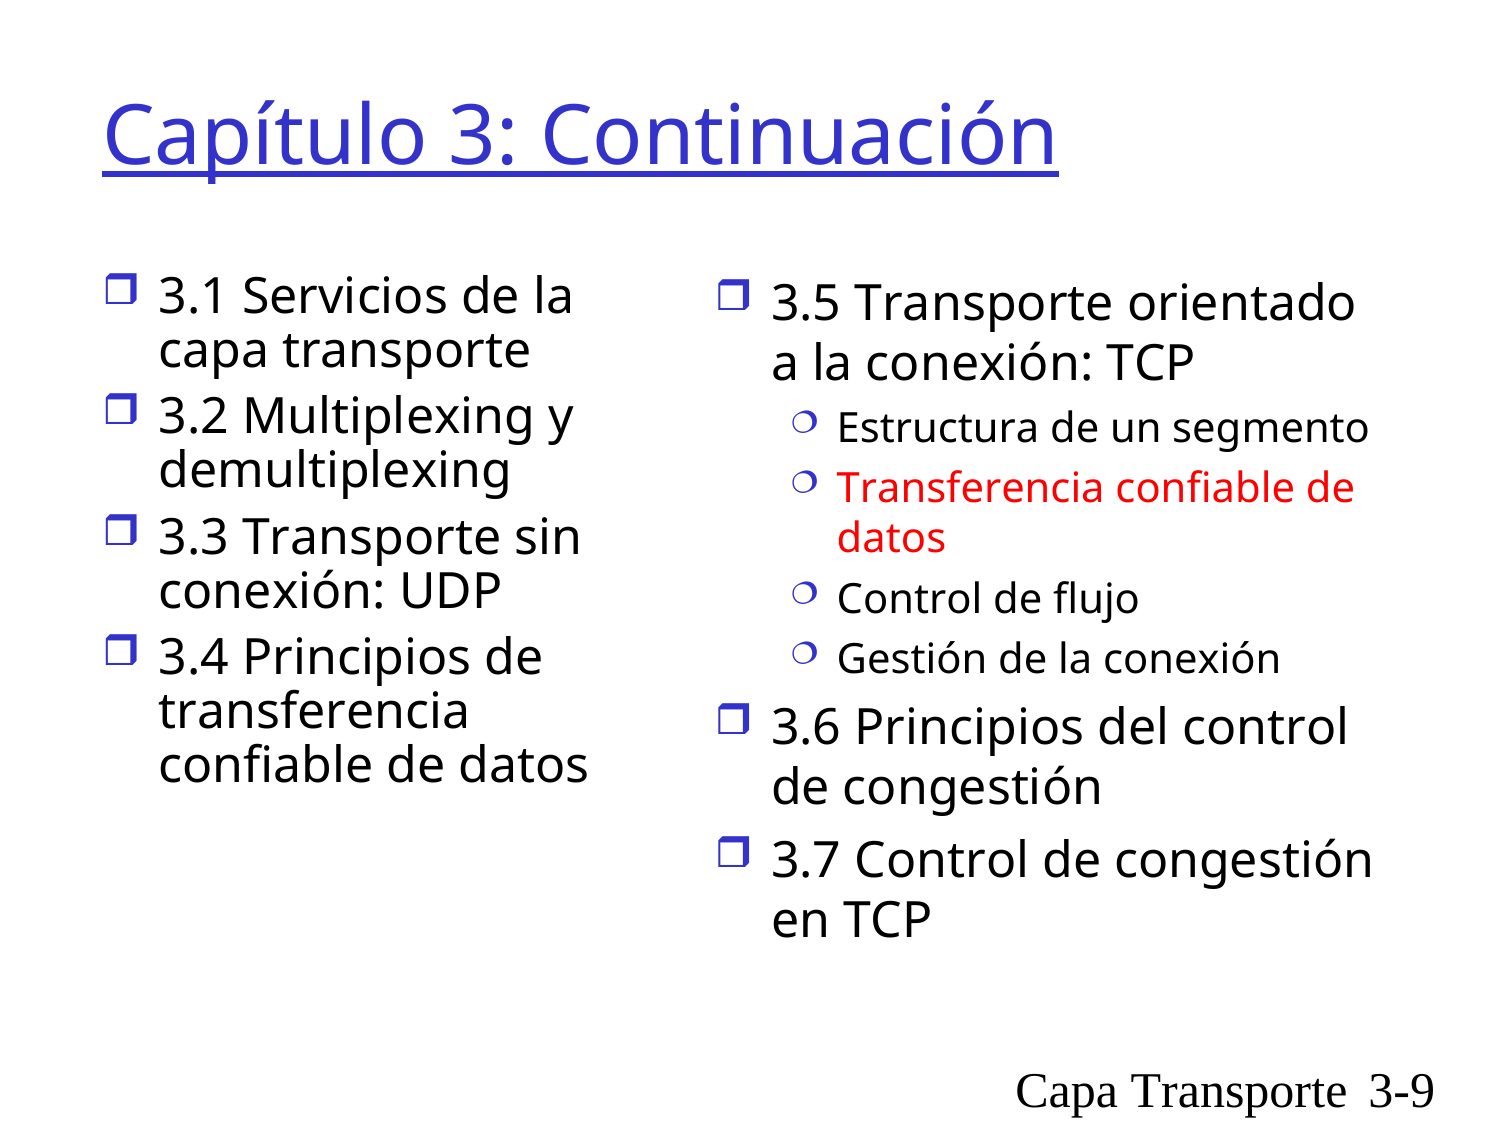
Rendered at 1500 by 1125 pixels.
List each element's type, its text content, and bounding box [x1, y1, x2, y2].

list 3.5 Transporte orientado a la conexión: TCP Estructura de un segmento Transferencia confiable de datos Control de flujo Gestión de la conexión 3.6 Principios del control de congestión 3.7 Control de congestión en TCP [699, 262, 1403, 1026]
title Capítulo 3: Continuación [87, 37, 1363, 225]
list 3.1 Servicios de la capa transporte 3.2 Multiplexing y demultiplexing 3.3 Transporte sin conexión: UDP 3.4 Principios de transferencia confiable de datos [87, 262, 699, 1026]
